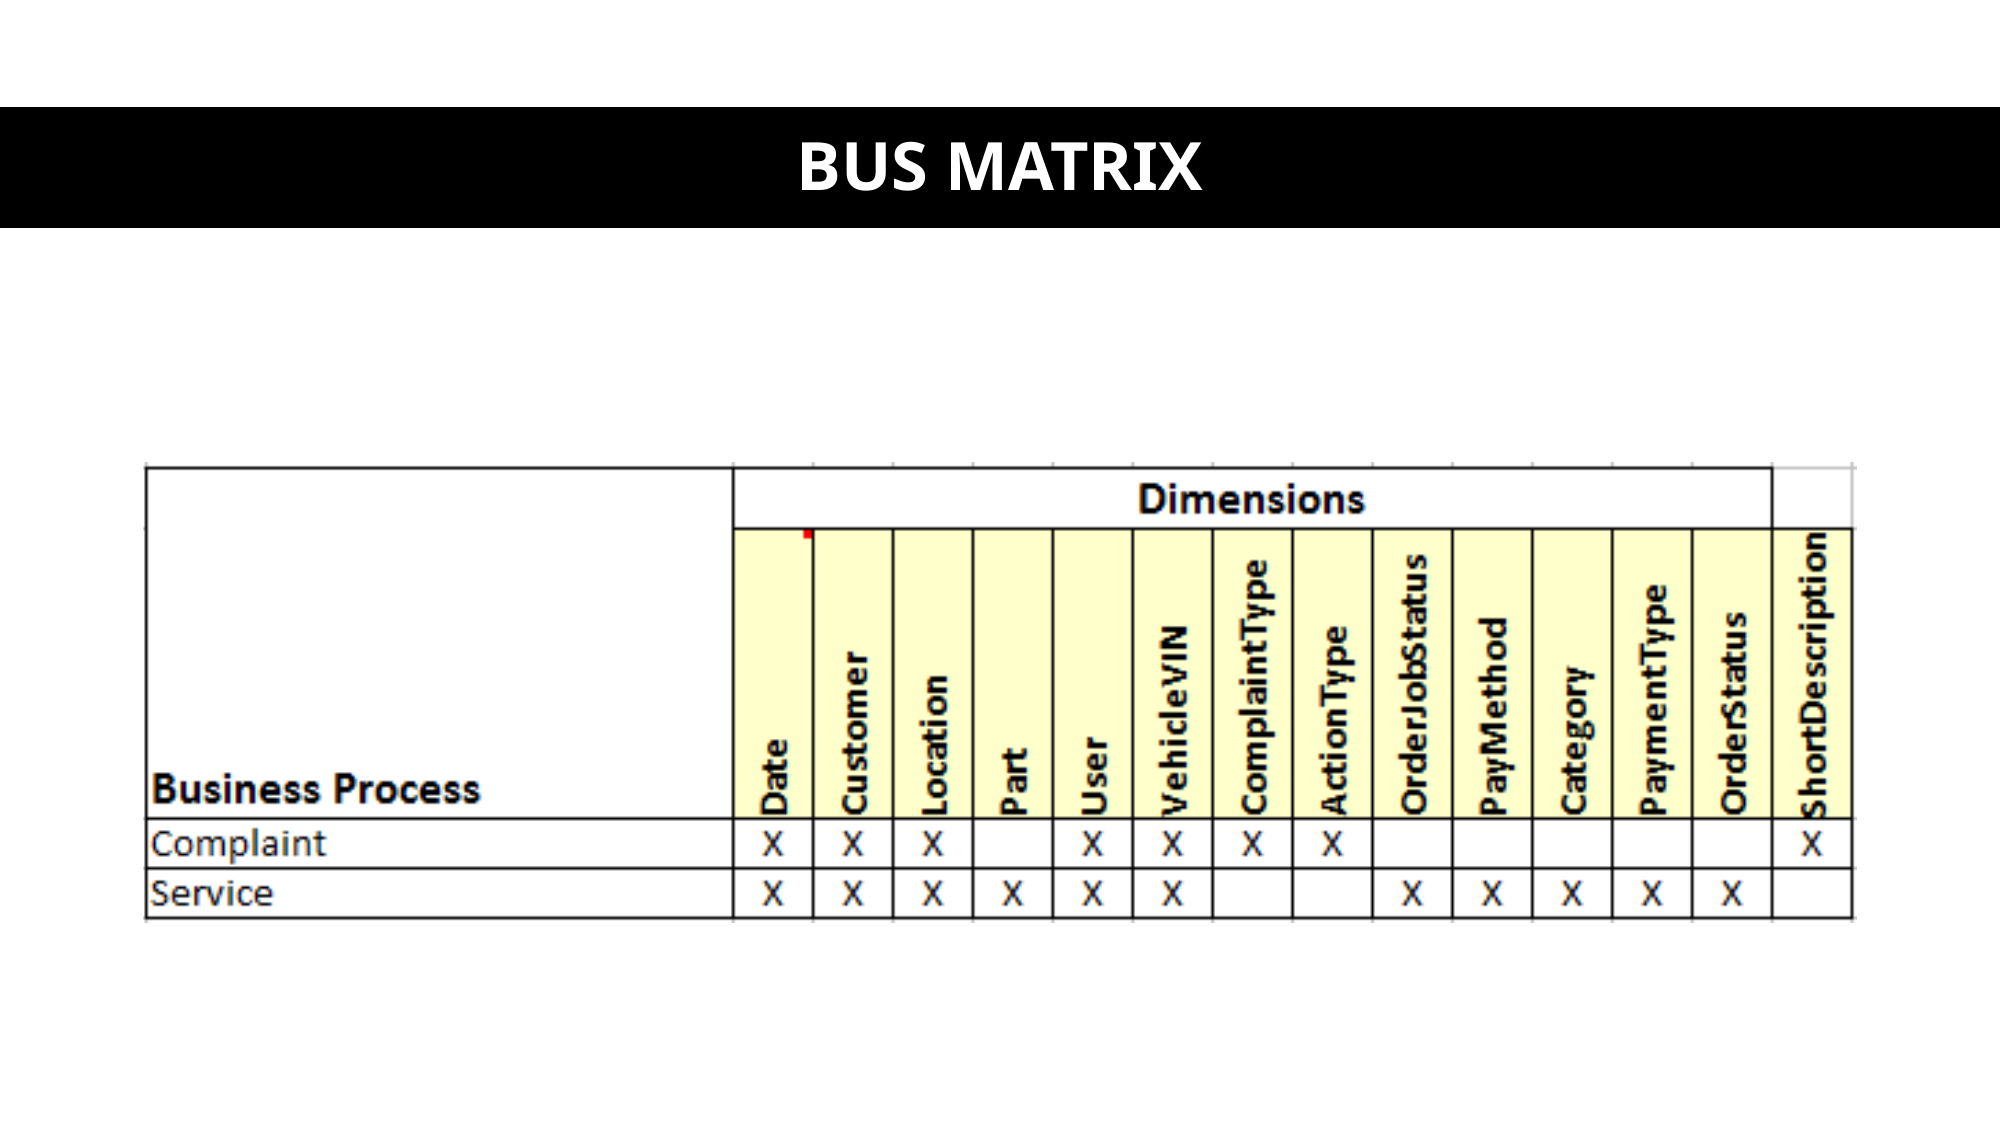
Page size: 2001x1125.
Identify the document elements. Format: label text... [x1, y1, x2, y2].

picture [143, 462, 1857, 923]
title BUS MATRIX [137, 110, 1863, 228]
text_box [0, 107, 2000, 228]
